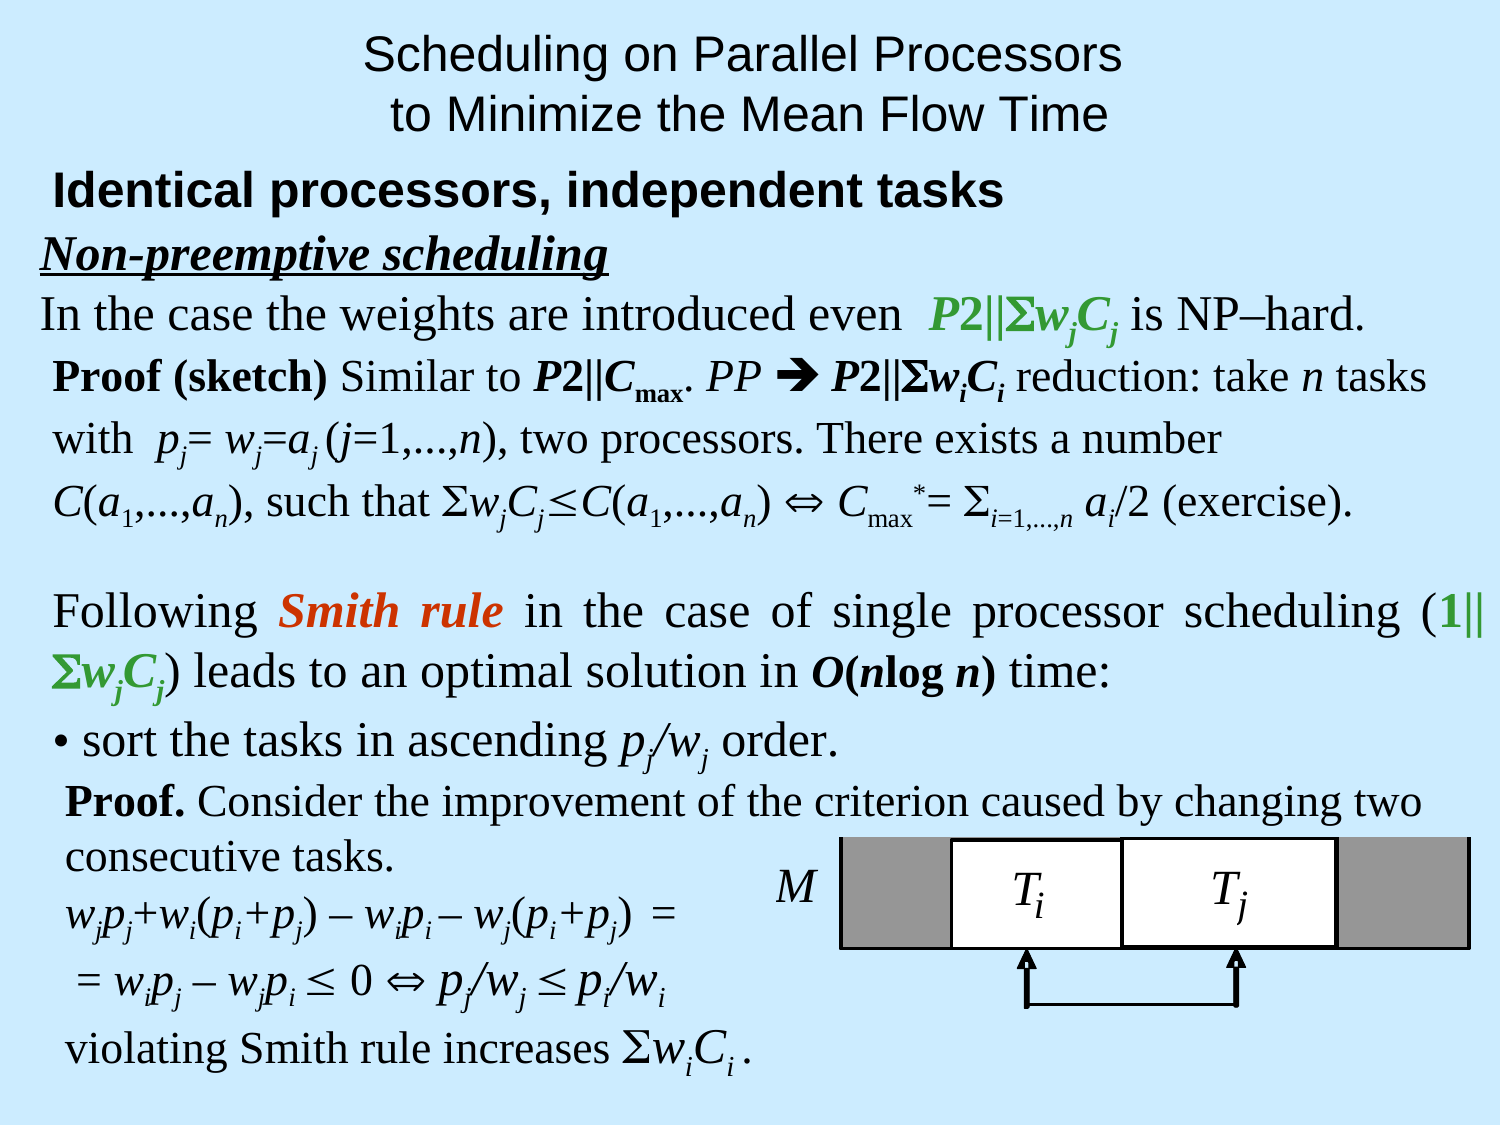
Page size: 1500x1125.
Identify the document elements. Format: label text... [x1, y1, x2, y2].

text_box Non-preemptive scheduling In the case the weights are introduced even P2||wjCj is NP–hard. [24, 212, 1488, 357]
text_box Proof (sketch) Similar to P2||Cmax. PP  P2||wiCi reduction: take n tasks with pj= wj=aj (j=1,...,n), two processors. There exists a number C(a1,...,an), such that wjCjC(a1,...,an)  Cmax*= i=1,...,n ai/2 (exercise). [37, 337, 1450, 541]
text_box wjpj+wi(pi+pj) – wipi – wj(pi+pj) = = wipj – wjpi  0  pj/wj  pi/wi violating Smith rule increases wiCi . [50, 875, 801, 1090]
chart [776, 837, 1476, 1015]
text_box Proof. Consider the improvement of the criterion caused by changing two consecutive tasks. [49, 762, 1500, 888]
text_box Following Smith rule in the case of single processor scheduling (1||wjCj) leads to an optimal solution in O(nlog n) time: sort the tasks in ascending pj/wj order. [37, 570, 1500, 783]
text_box Identical processors, independent tasks [37, 149, 1500, 226]
title Scheduling on Parallel Processors to Minimize the Mean Flow Time [0, 24, 1500, 138]
